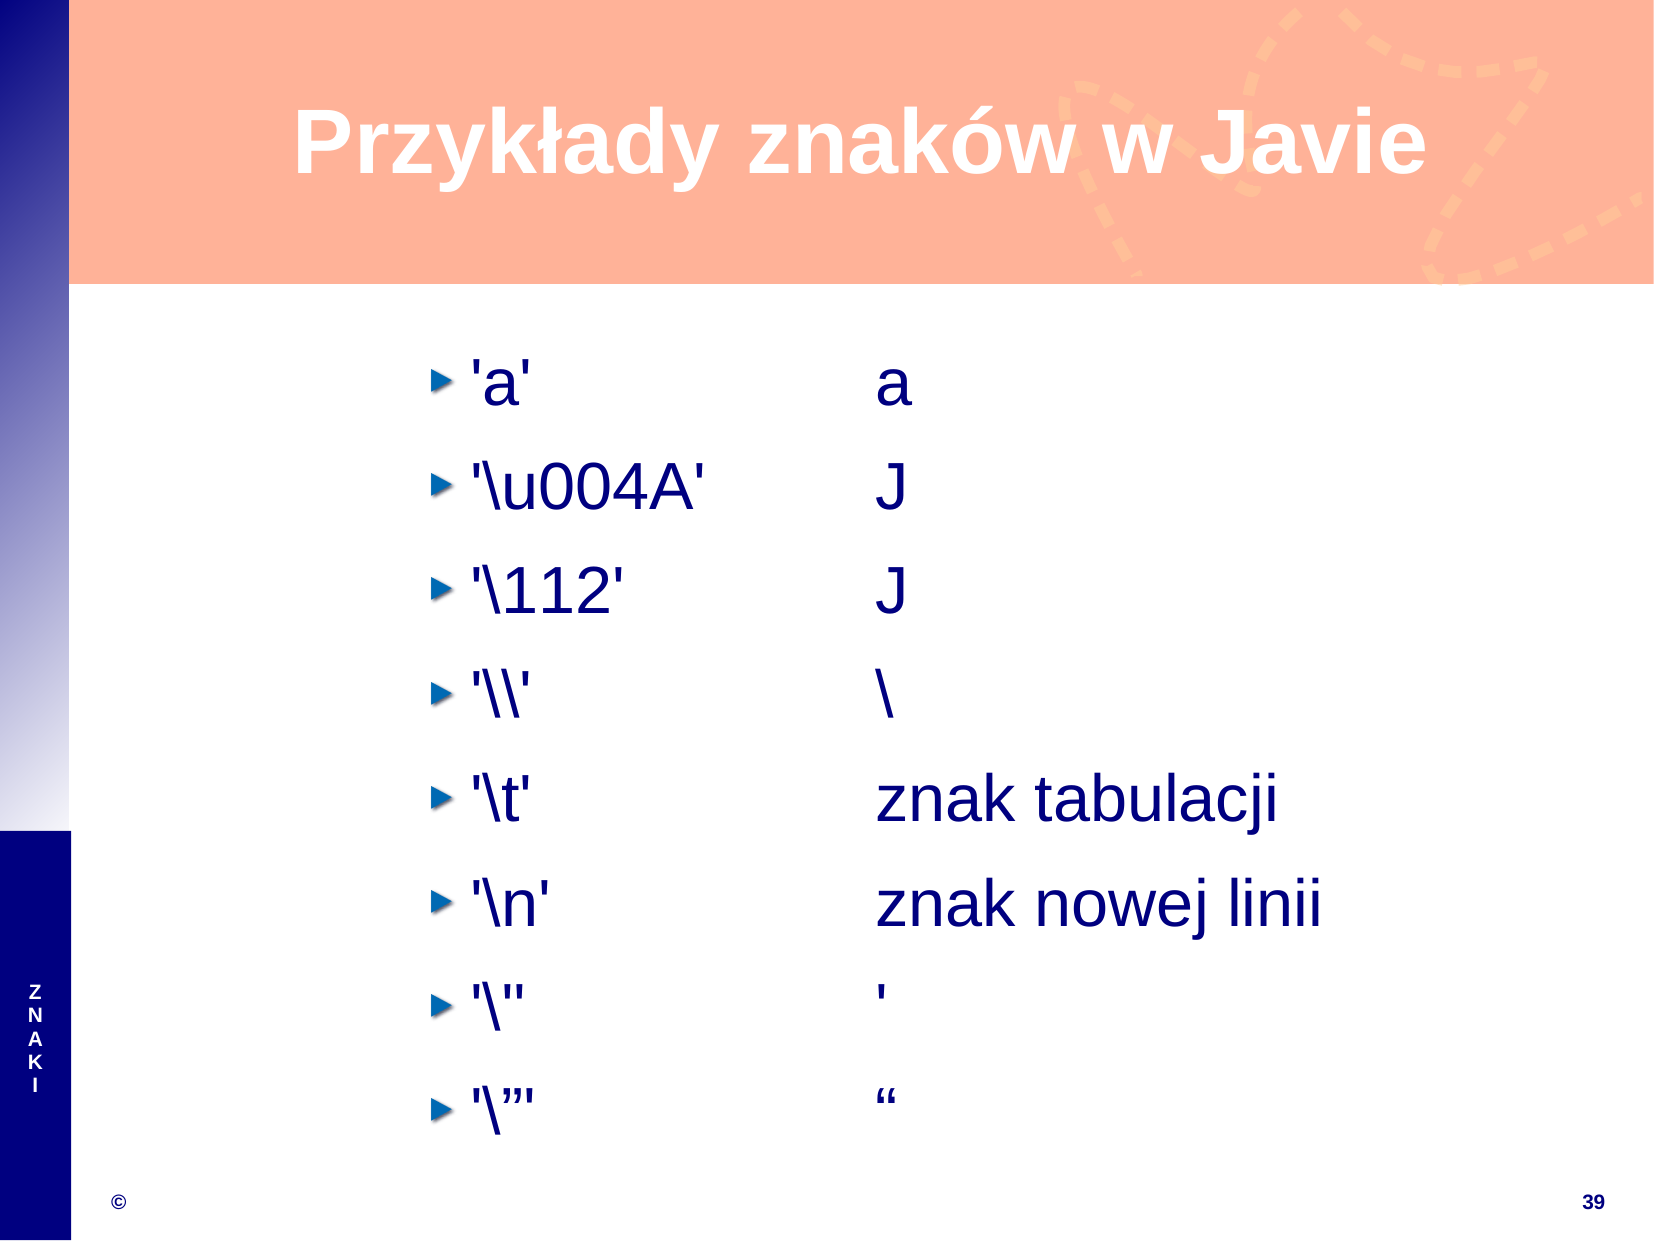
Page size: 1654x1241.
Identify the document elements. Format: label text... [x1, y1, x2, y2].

title Przykłady znaków w Javie [106, 37, 1617, 246]
text_box Z N A K I [0, 830, 71, 1241]
list 'a' a '\u004A' J '\112' J '\\' \ '\t' znak tabulacji '\n' znak nowej linii '\'' ' '\”' “ [399, 344, 1324, 1149]
